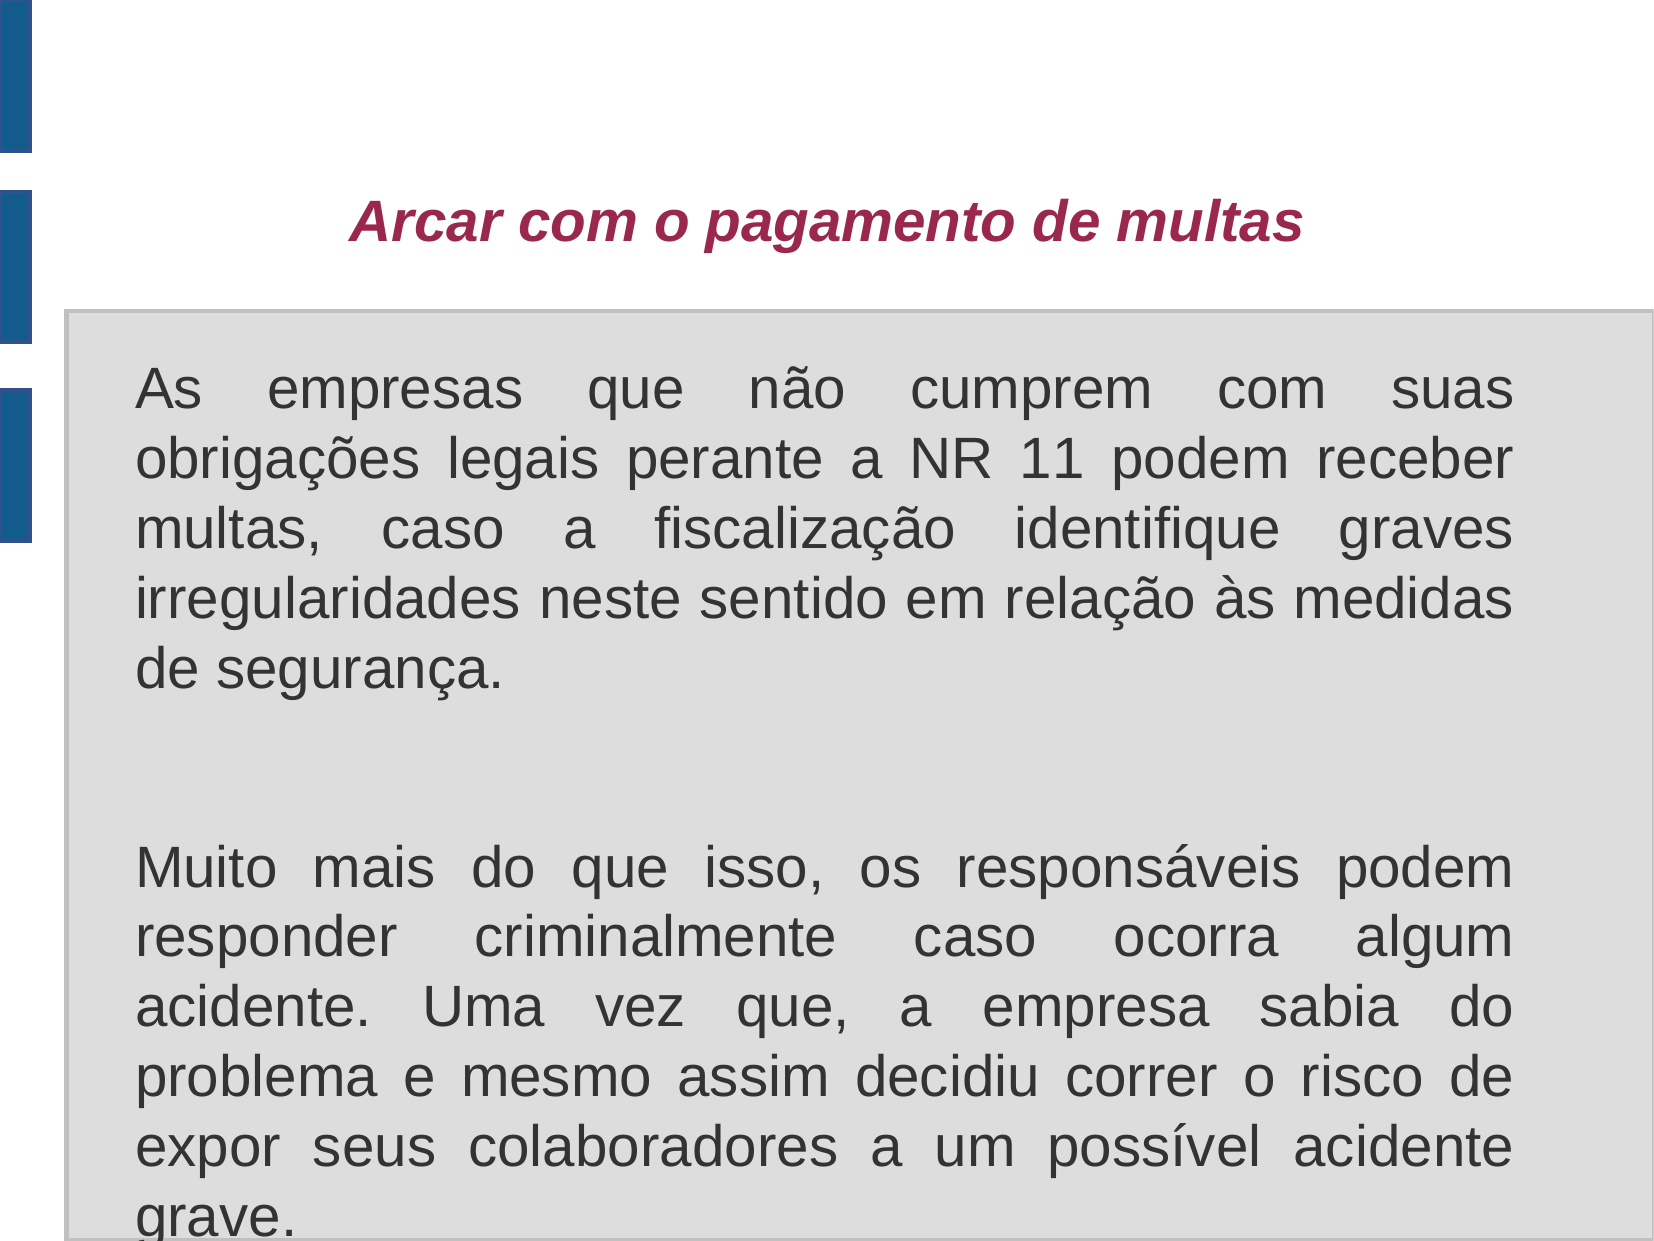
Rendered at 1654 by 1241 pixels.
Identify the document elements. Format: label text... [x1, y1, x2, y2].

title Arcar com o pagamento de multas [121, 114, 1534, 322]
list As empresas que não cumprem com suas obrigações legais perante a NR 11 podem receber multas, caso a fiscalização identifique graves irregularidades neste sentido em relação às medidas de segurança. Muito mais do que isso, os responsáveis podem responder criminalmente caso ocorra algum acidente. Uma vez que, a empresa sabia do problema e mesmo assim decidiu correr o risco de expor seus colaboradores a um possível acidente grave. [134, 350, 1516, 1188]
